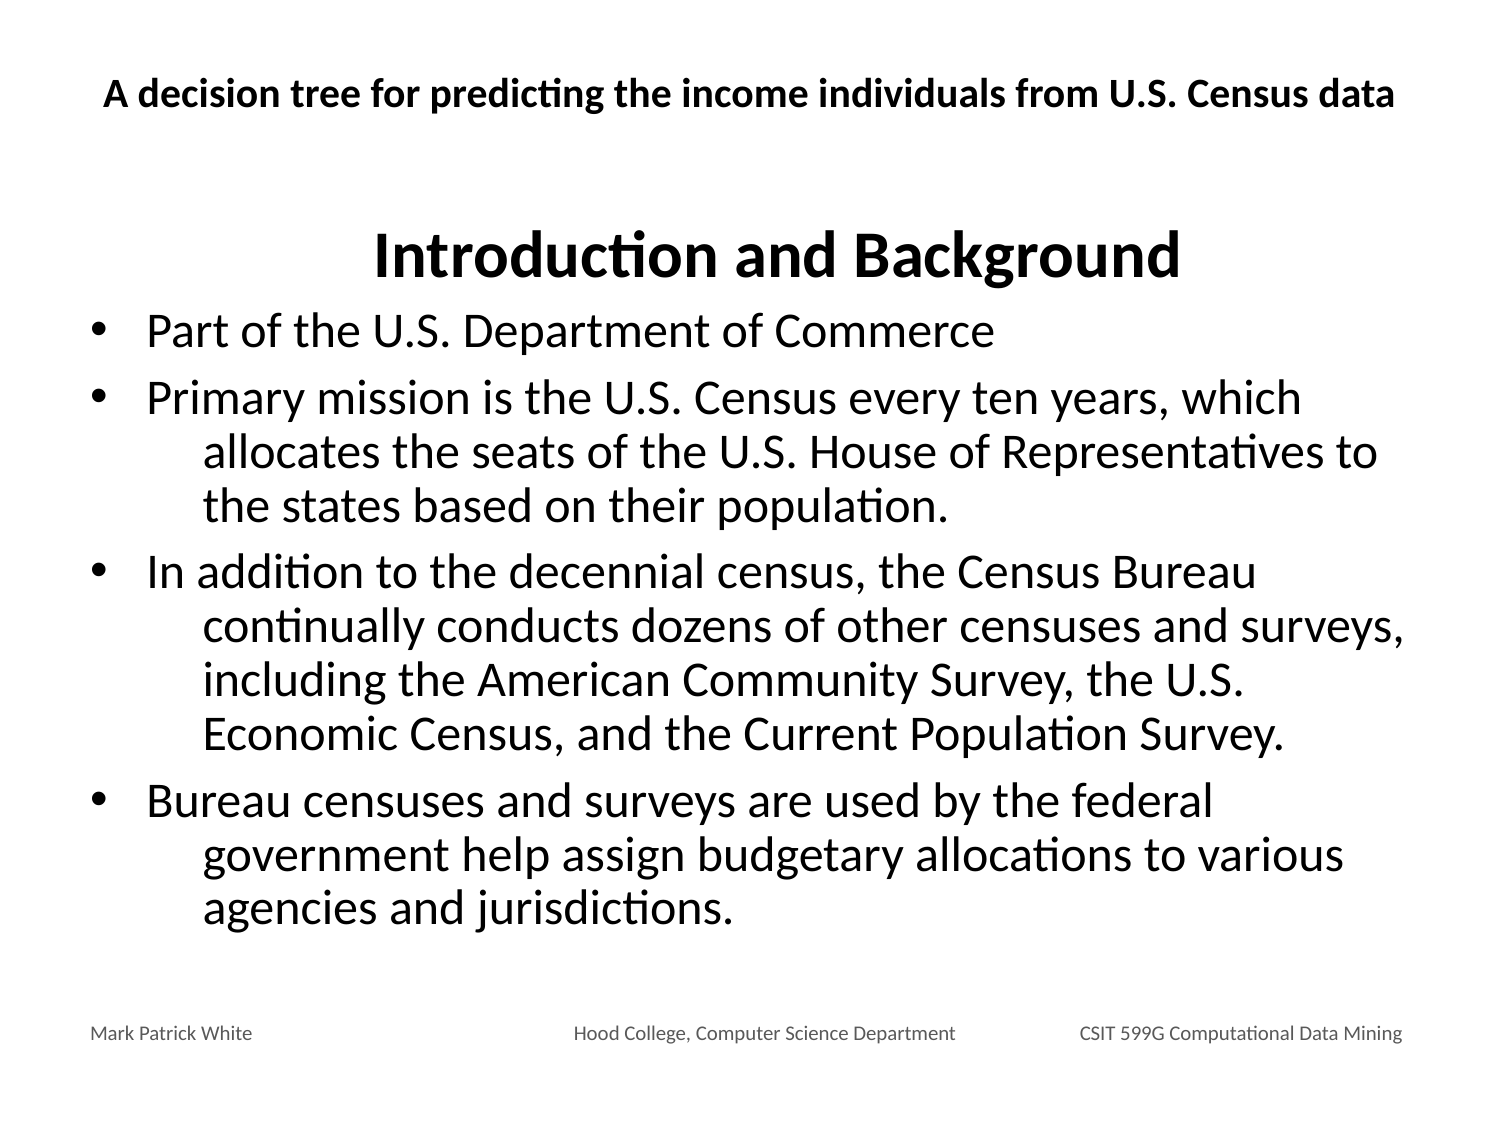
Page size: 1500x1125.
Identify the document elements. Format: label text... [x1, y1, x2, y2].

title A decision tree for predicting the income individuals from U.S. Census data [75, 45, 1426, 138]
list Introduction and Background Part of the U.S. Department of Commerce Primary mission is the U.S. Census every ten years, which allocates the seats of the U.S. House of Representatives to the states based on their population. In addition to the decennial census, the Census Bureau continually conducts dozens of other censuses and surveys, including the American Community Survey, the U.S. Economic Census, and the Current Population Survey. Bureau censuses and surveys are used by the federal government help assign budgetary allocations to various agencies and jurisdictions. [75, 212, 1426, 950]
text_box Mark Patrick White Hood College, Computer Science Department CSIT 599G Computational Data Mining [75, 1012, 1426, 1053]
